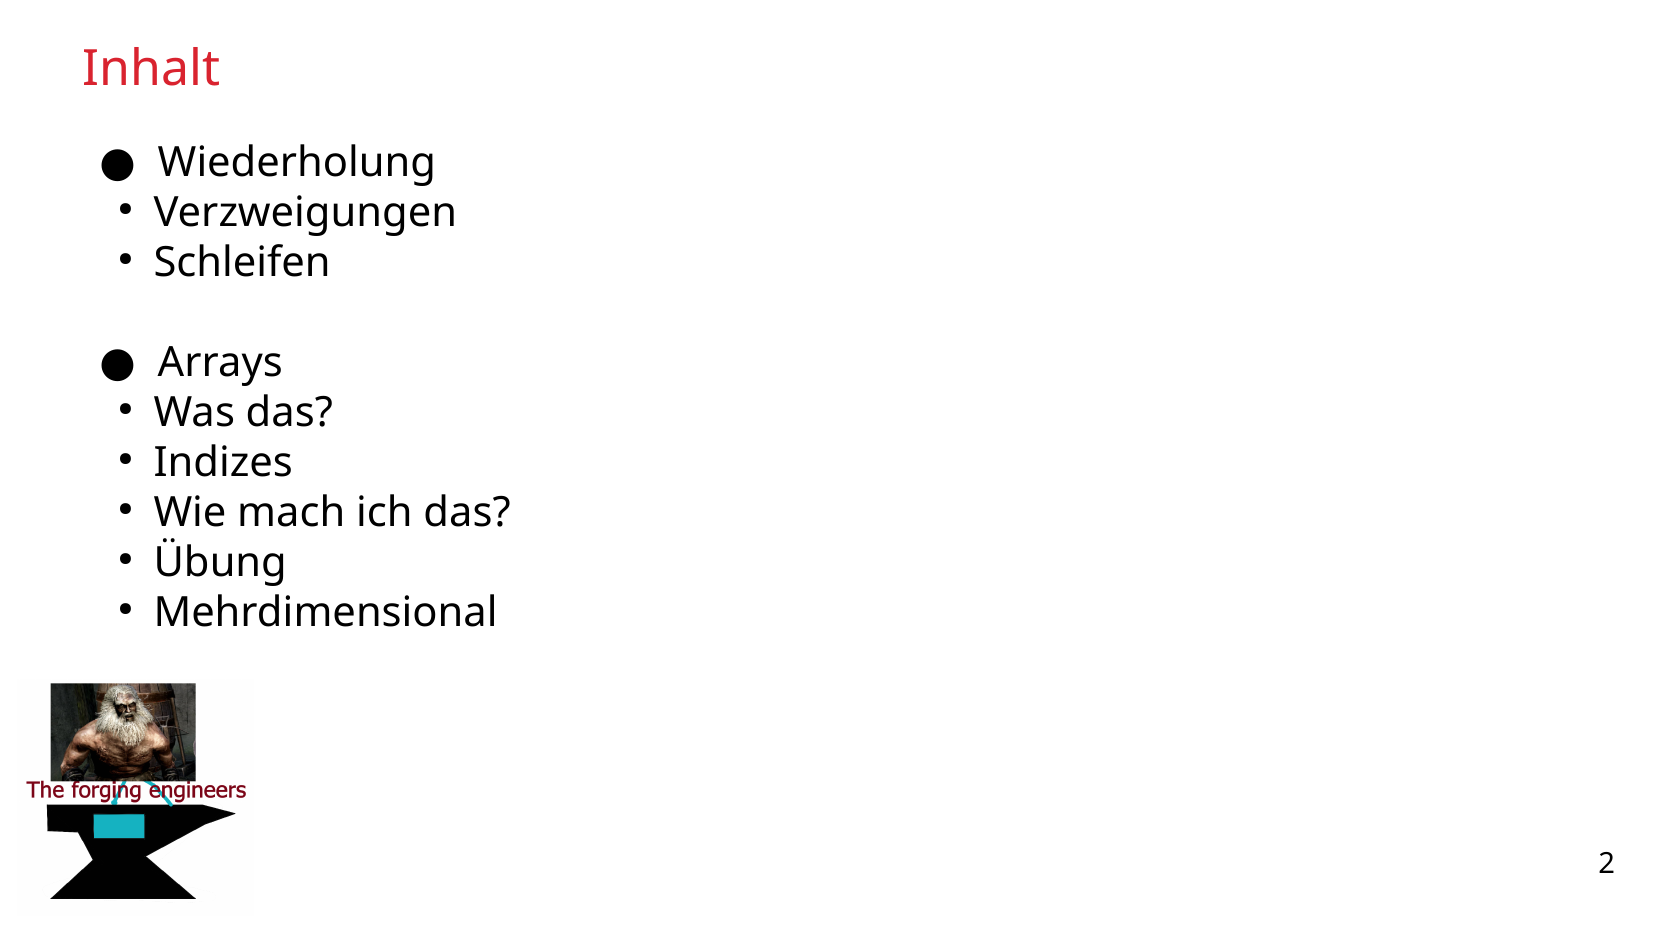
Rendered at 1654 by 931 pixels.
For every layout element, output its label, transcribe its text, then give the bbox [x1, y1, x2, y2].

title Inhalt [82, 37, 1571, 95]
subtitle Wiederholung Verzweigungen Schleifen Arrays Was das? Indizes Wie mach ich das? Übung Mehrdimensional [82, 134, 1560, 579]
picture [17, 679, 254, 916]
